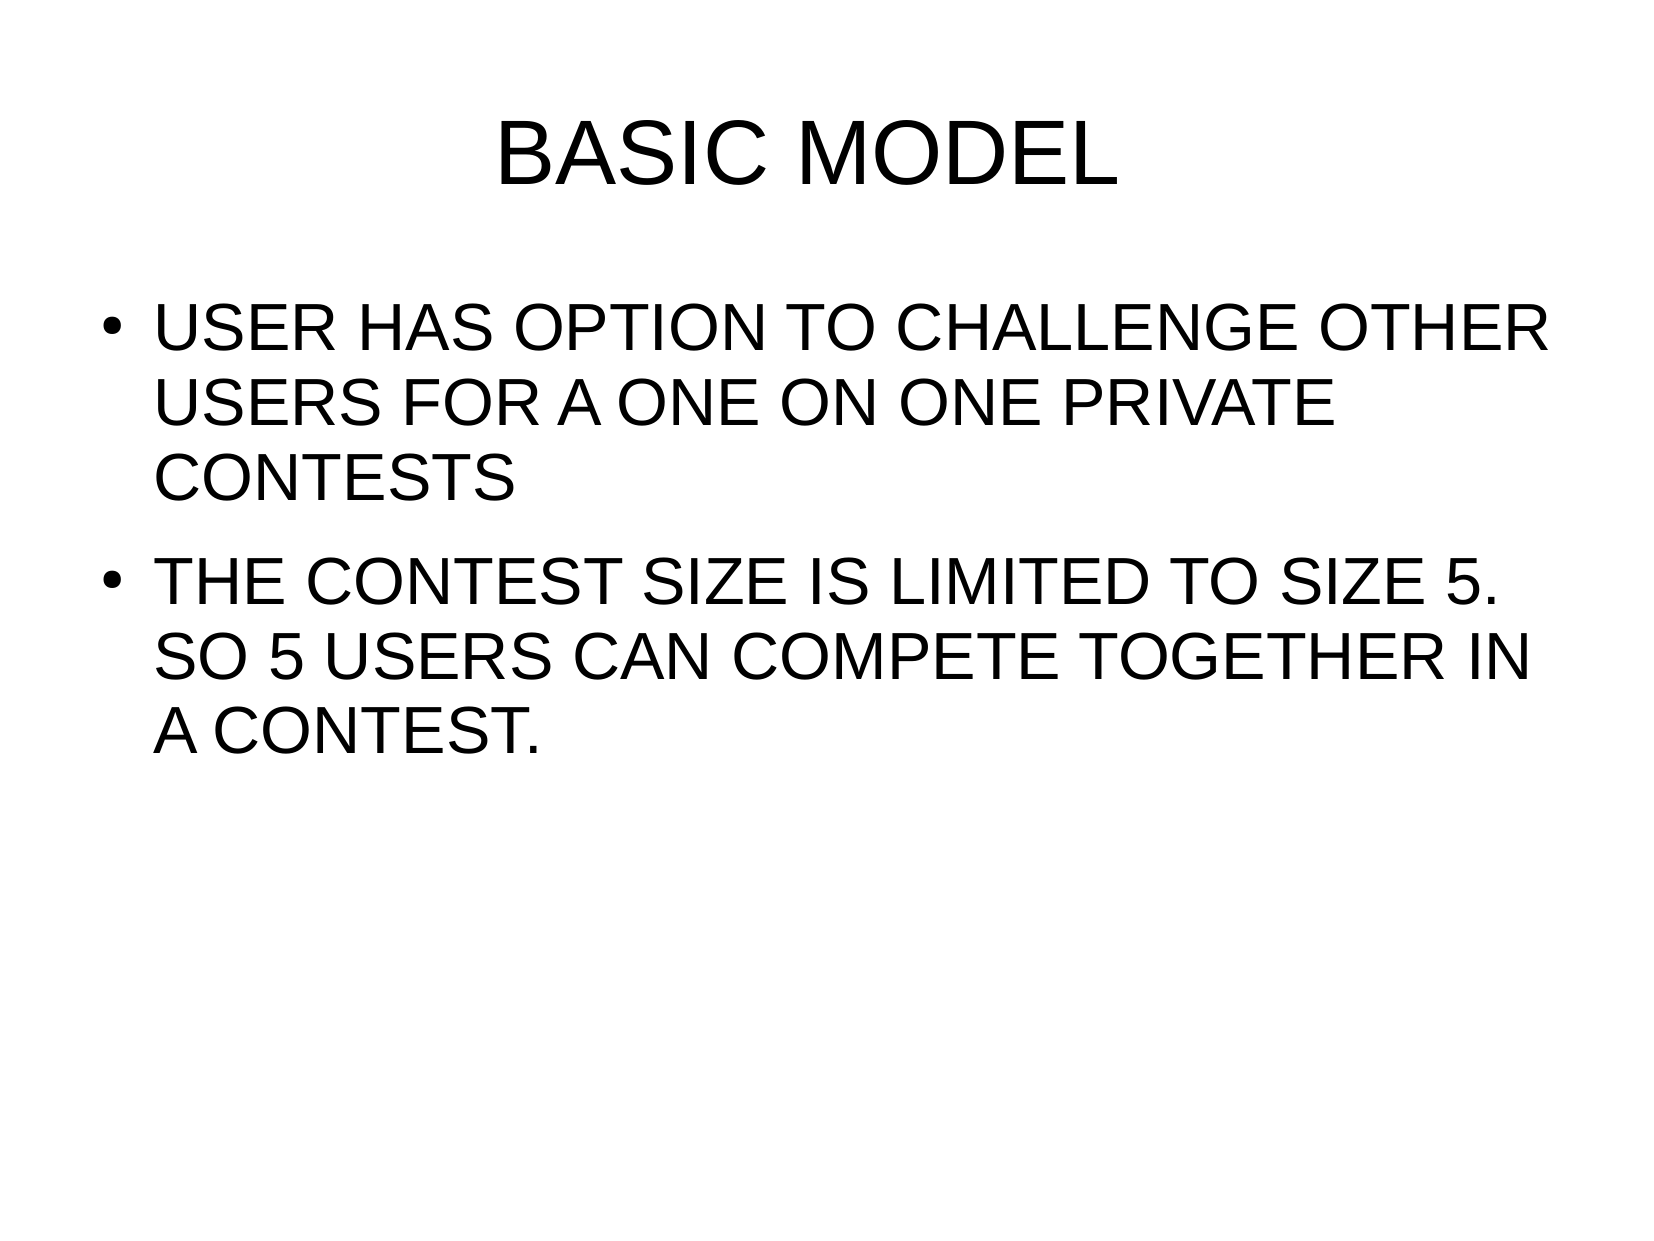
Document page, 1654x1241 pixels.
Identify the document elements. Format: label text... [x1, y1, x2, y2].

list USER HAS OPTION TO CHALLENGE OTHER USERS FOR A ONE ON ONE PRIVATE CONTESTS THE CONTEST SIZE IS LIMITED TO SIZE 5. SO 5 USERS CAN COMPETE TOGETHER IN A CONTEST. [82, 290, 1571, 1010]
title BASIC MODEL [82, 49, 1571, 257]
